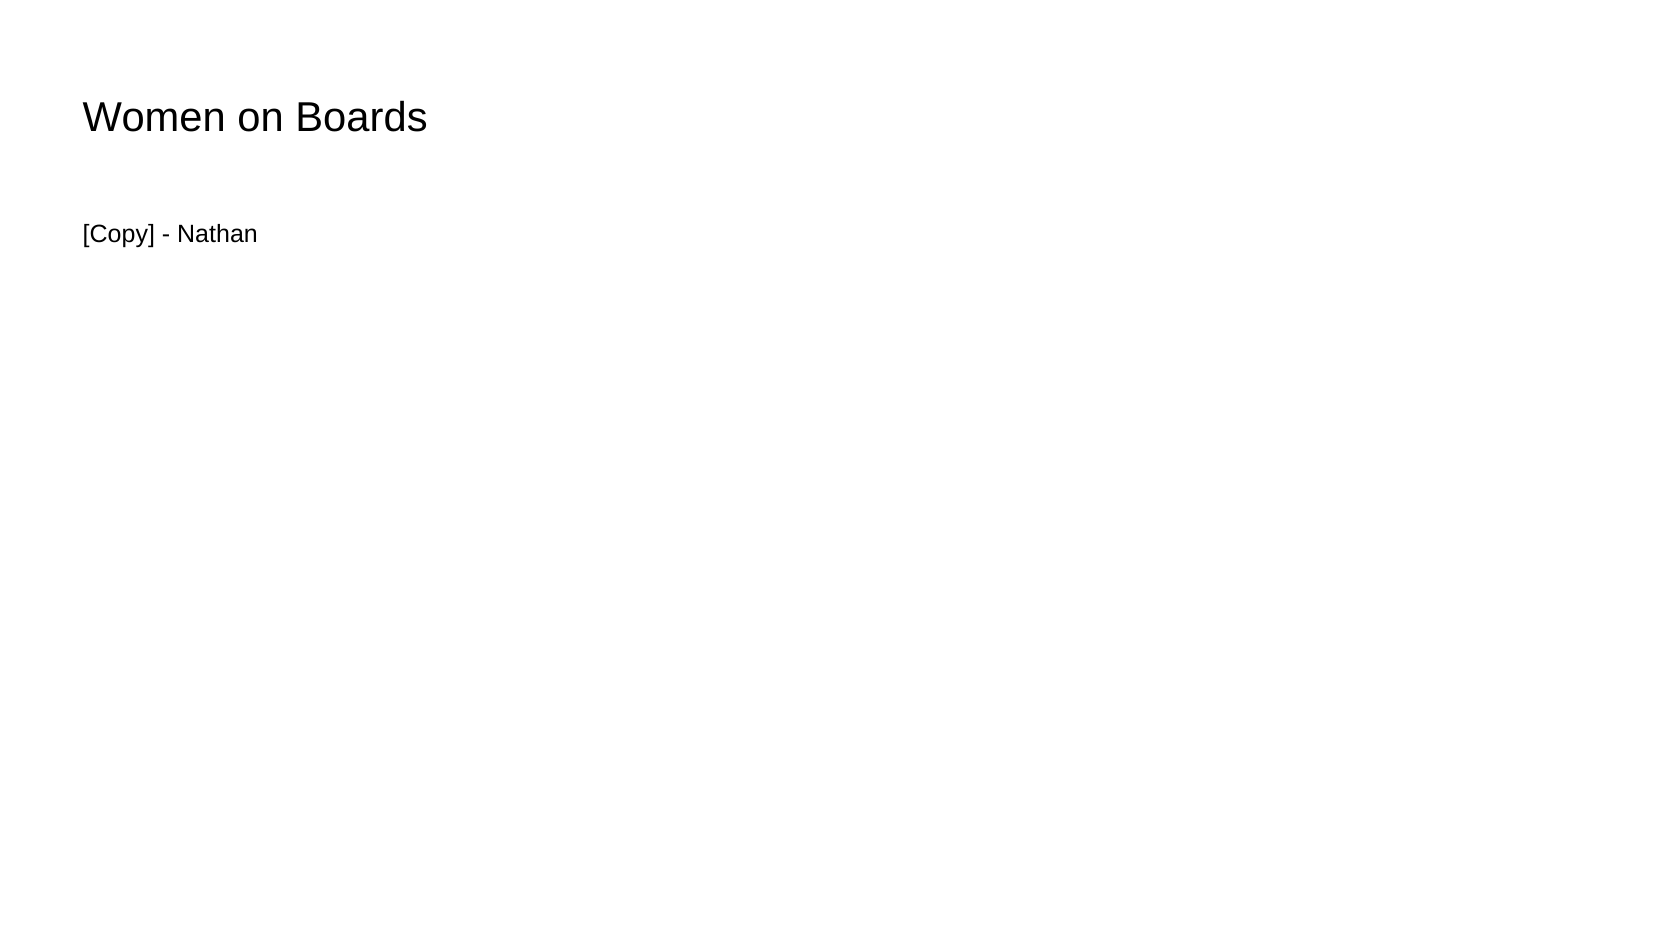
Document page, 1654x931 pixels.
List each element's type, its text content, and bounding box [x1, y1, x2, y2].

title Women on Boards [82, 37, 1571, 193]
list [Copy] - Nathan [82, 217, 1571, 758]
